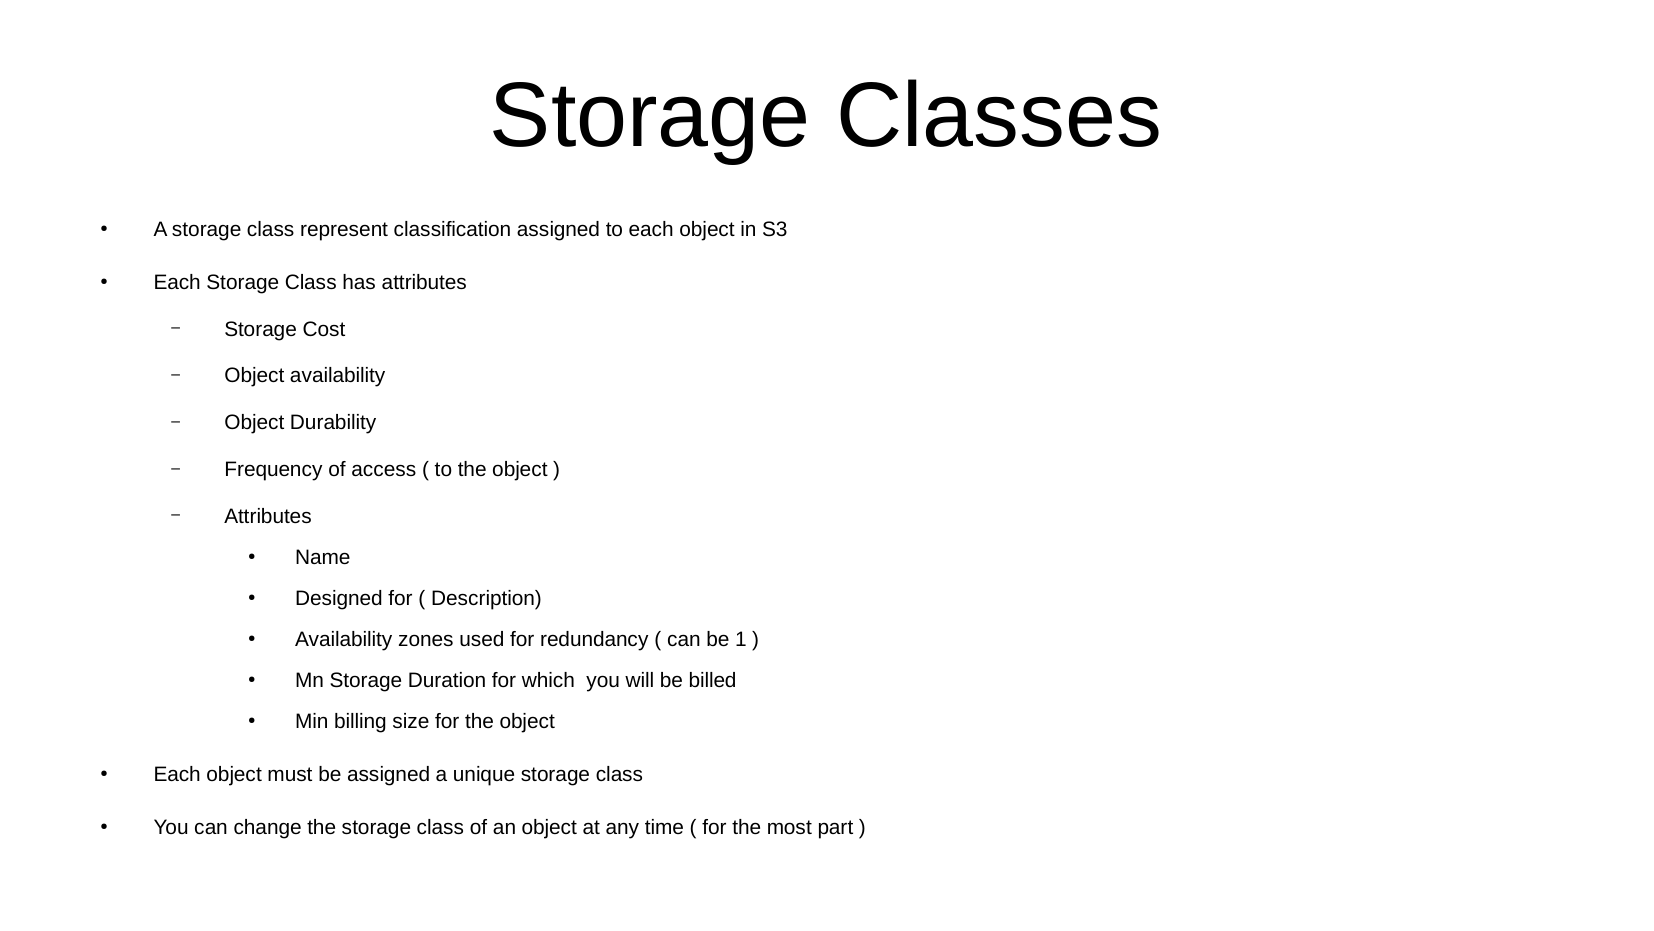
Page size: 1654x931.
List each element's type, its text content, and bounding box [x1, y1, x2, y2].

list A storage class represent classification assigned to each object in S3 Each Storage Class has attributes Storage Cost Object availability Object Durability Frequency of access ( to the object ) Attributes Name Designed for ( Description) Availability zones used for redundancy ( can be 1 ) Mn Storage Duration for which you will be billed Min billing size for the object Each object must be assigned a unique storage class You can change the storage class of an object at any time ( for the most part ) [82, 217, 1591, 886]
title Storage Classes [82, 37, 1571, 193]
